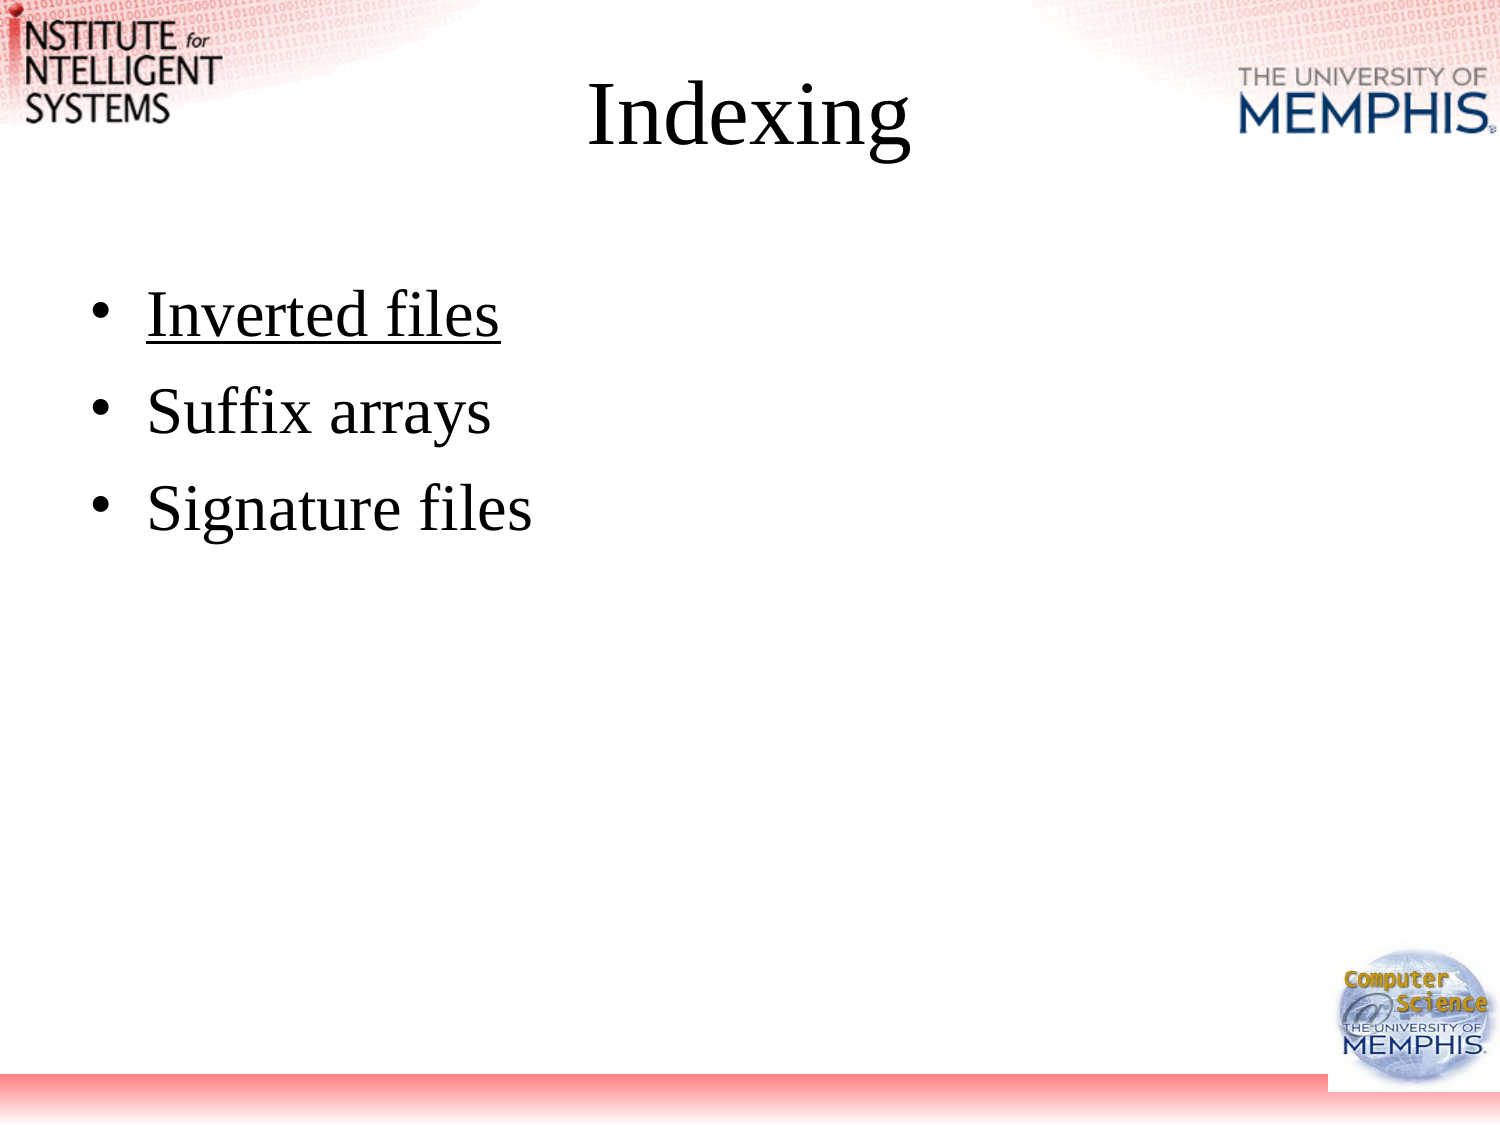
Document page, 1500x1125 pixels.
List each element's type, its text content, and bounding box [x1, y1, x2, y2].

picture [0, 0, 501, 132]
title Indexing [75, 45, 1426, 233]
picture [1012, 0, 1500, 141]
list Inverted files Suffix arrays Signature files [75, 262, 1426, 1006]
picture [1328, 941, 1500, 1092]
